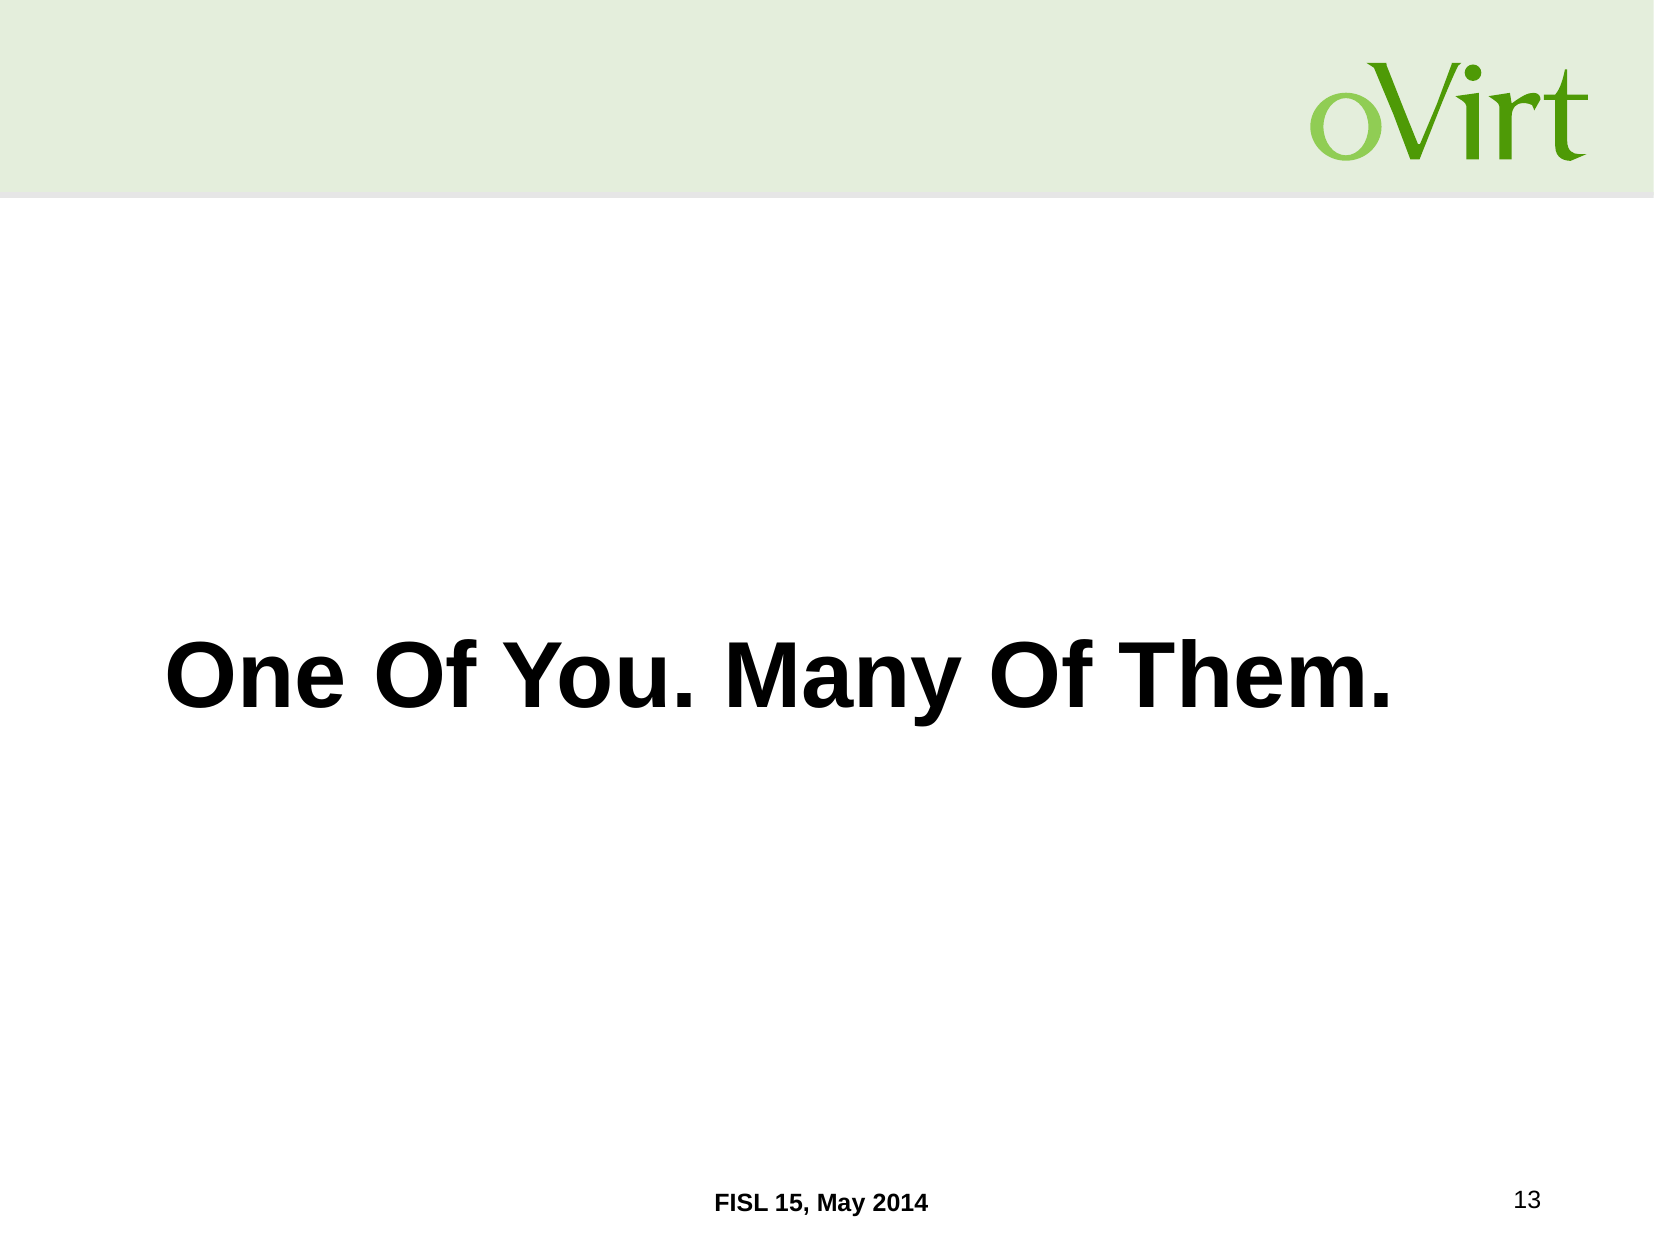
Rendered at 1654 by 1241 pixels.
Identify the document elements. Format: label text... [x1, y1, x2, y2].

text_box One Of You. Many Of Them. [150, 615, 1654, 750]
